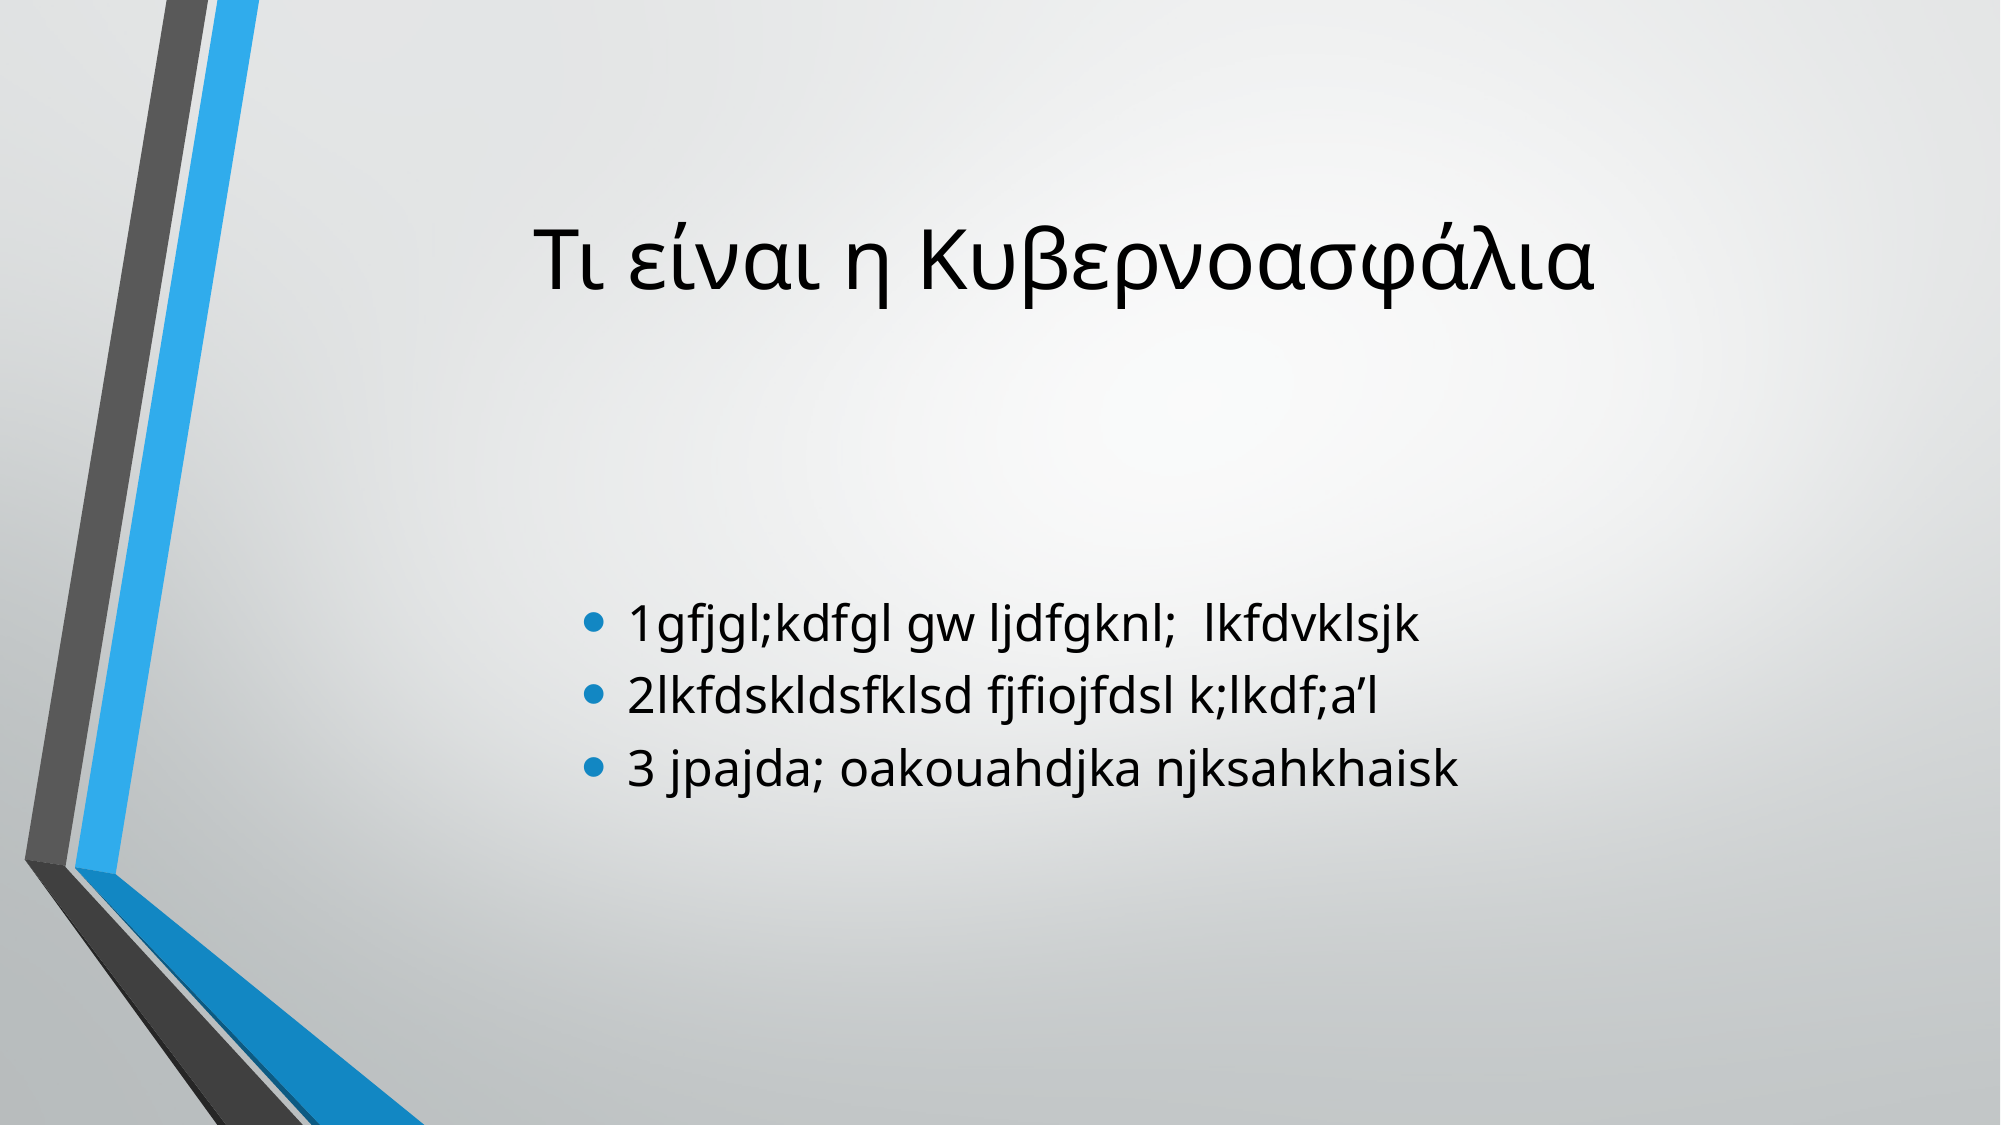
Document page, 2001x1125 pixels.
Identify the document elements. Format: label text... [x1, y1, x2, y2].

list 1gfjgl;kdfgl gw ljdfgknl; lkfdvklsjk 2lkfdskldsfklsd fjfiojfdsl k;lkdf;a’l 3 jpajda; oakouahdjka njksahkhaisk [566, 437, 1887, 950]
title Τι είναι η Κυβερνοασφάλια [243, 112, 1887, 400]
